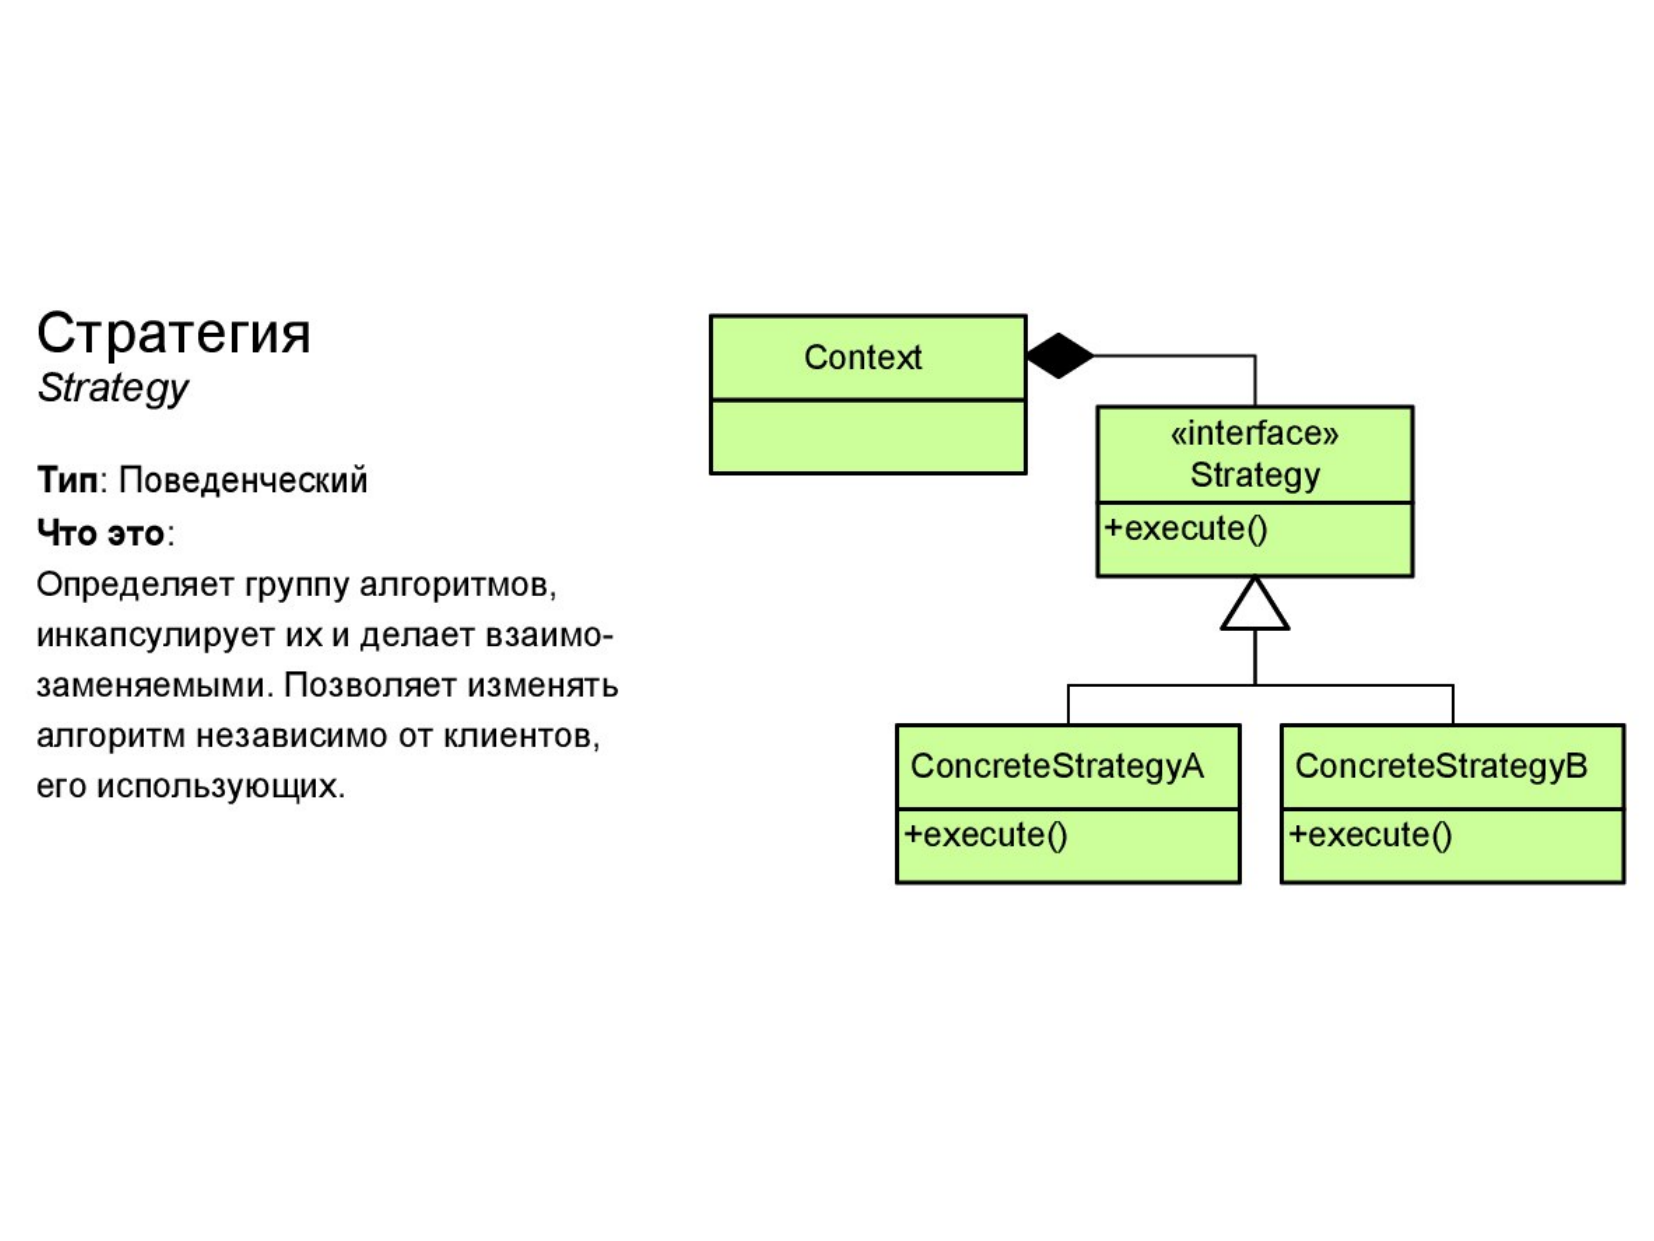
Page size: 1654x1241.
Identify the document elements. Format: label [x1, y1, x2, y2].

picture [4, 263, 1654, 978]
